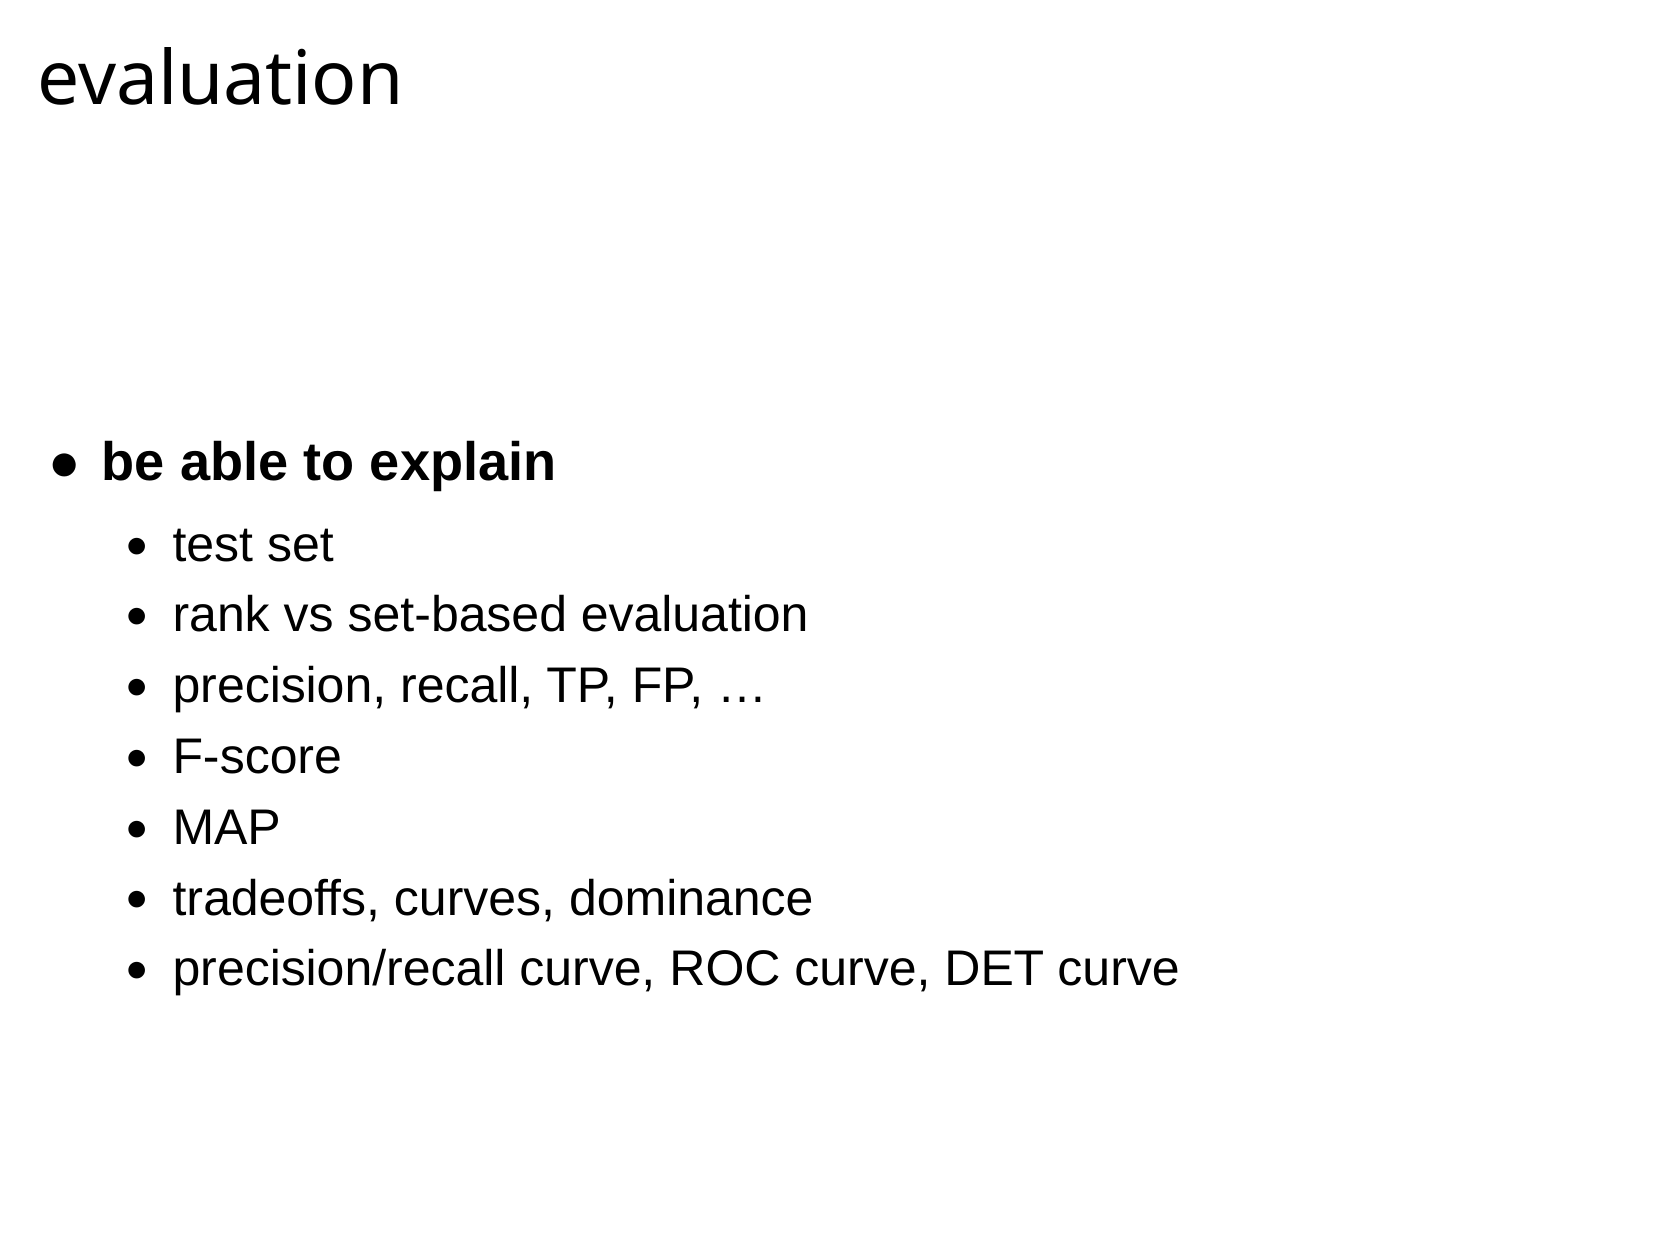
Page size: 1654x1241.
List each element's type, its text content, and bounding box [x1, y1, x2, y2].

list be able to explain test set rank vs set-based evaluation precision, recall, TP, FP, … F-score MAP tradeoffs, curves, dominance precision/recall curve, ROC curve, DET curve [30, 187, 1654, 1241]
title evaluation [37, 0, 1613, 151]
